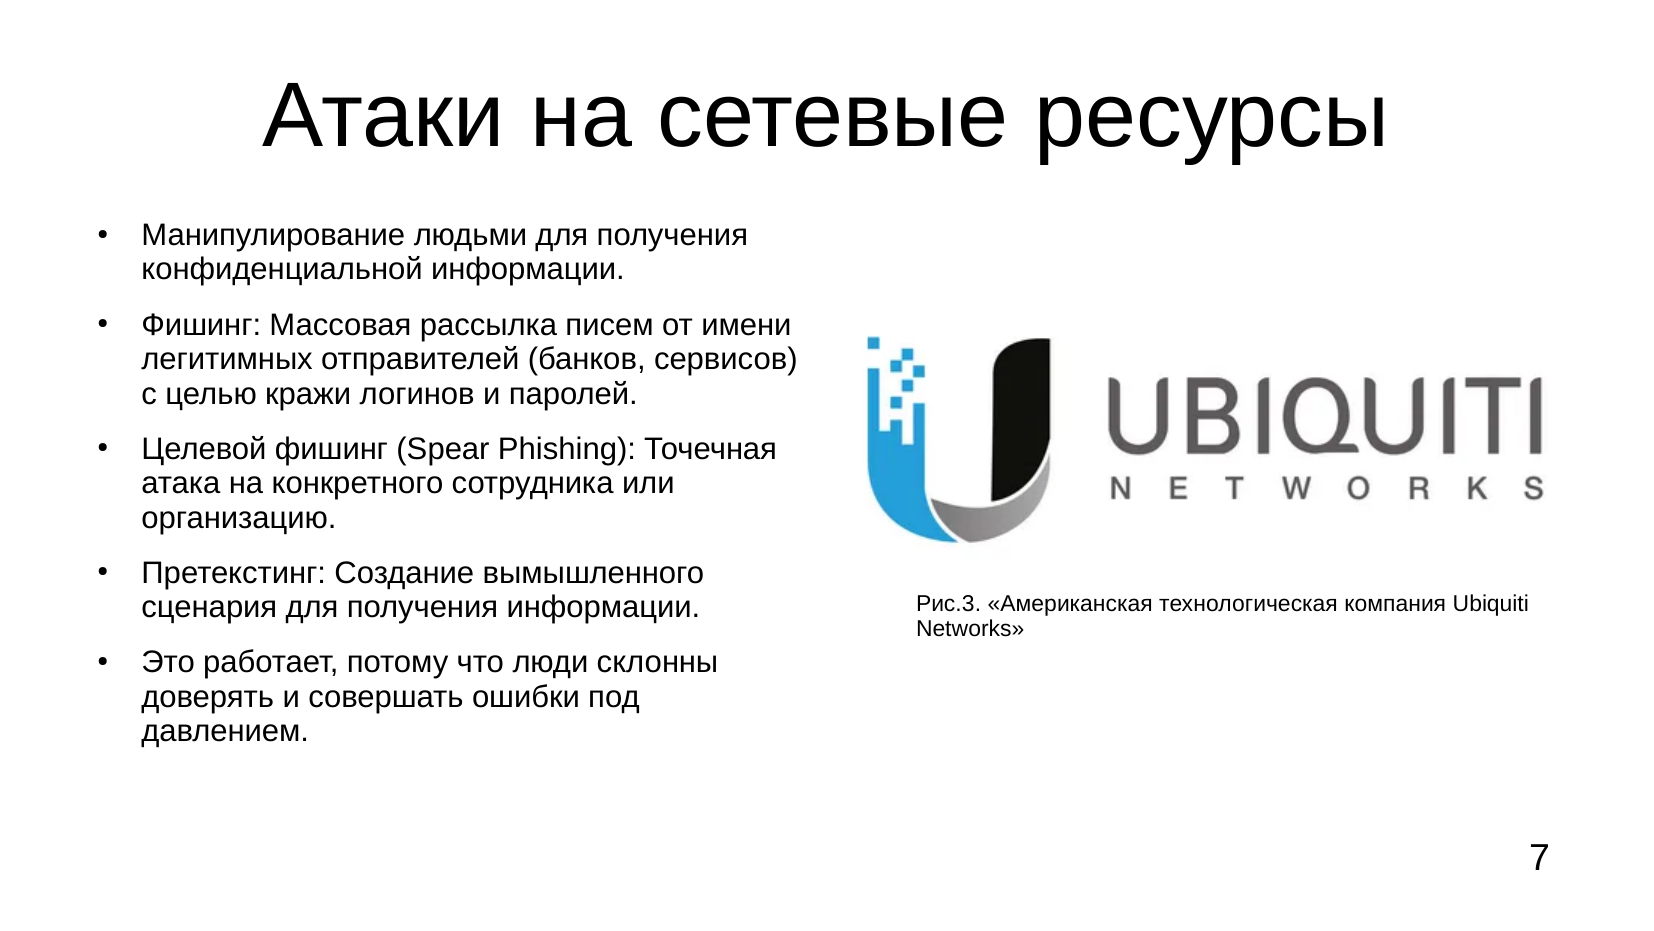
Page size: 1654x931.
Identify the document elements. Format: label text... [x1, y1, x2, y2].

picture [844, 319, 1565, 562]
text_box 7 [1514, 828, 1565, 886]
list Рис.3. «Американская технологическая компания Ubiquiti Networks» [845, 590, 1572, 758]
title Атаки на сетевые ресурсы [82, 37, 1571, 193]
list Манипулирование людьми для получения конфиденциальной информации. Фишинг: Массовая рассылка писем от имени легитимных отправителей (банков, сервисов) с целью кражи логинов и паролей. Целевой фишинг (Spear Phishing): Точечная атака на конкретного сотрудника или организацию. Претекстинг: Создание вымышленного сценария для получения информации. Это работает, потому что люди склонны доверять и совершать ошибки под давлением. [82, 217, 809, 758]
